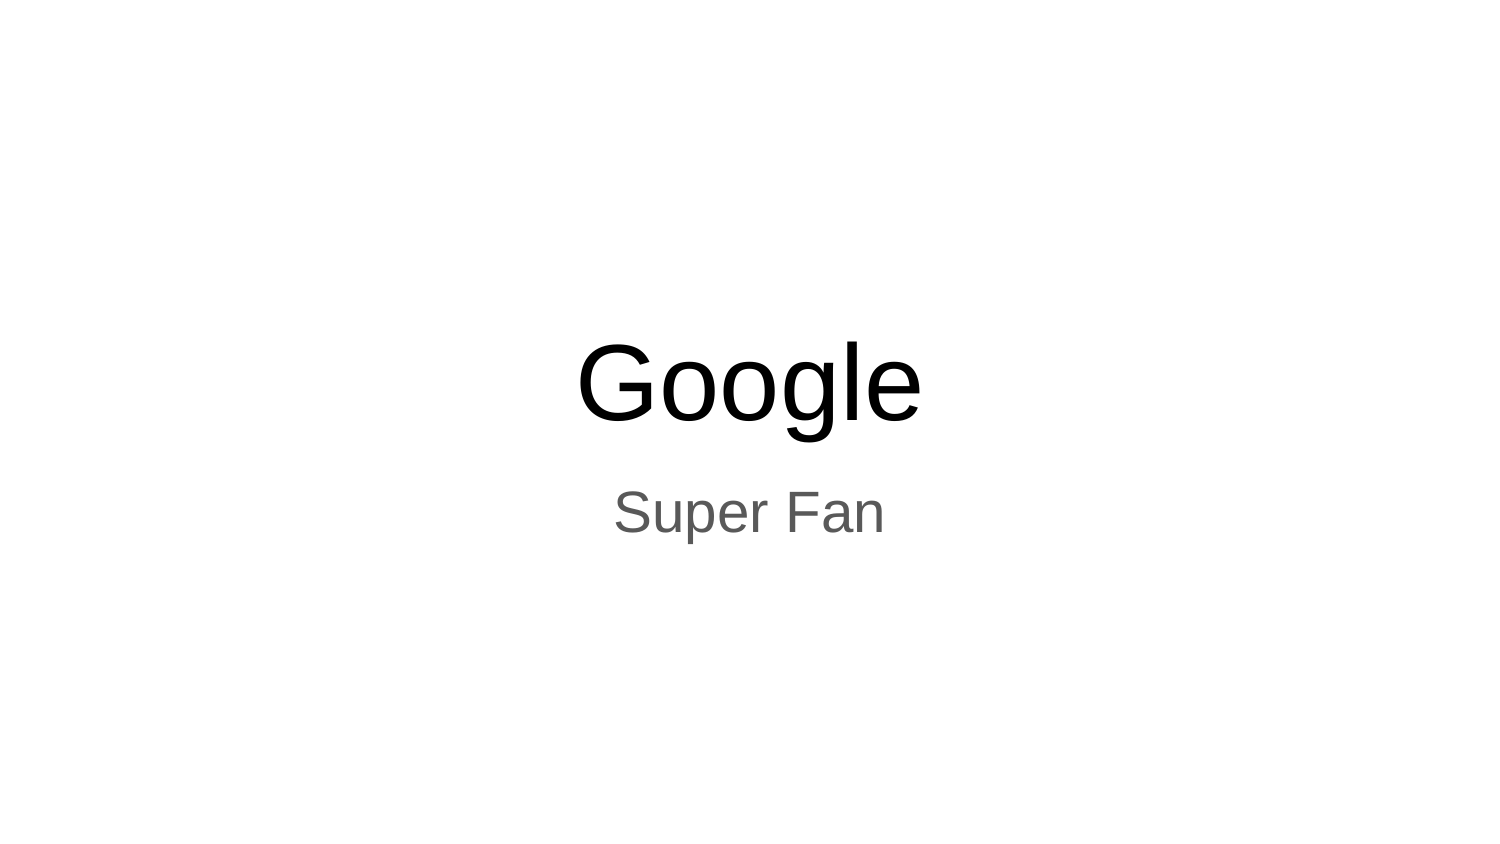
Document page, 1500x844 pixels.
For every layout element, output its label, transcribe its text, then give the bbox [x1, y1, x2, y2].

text_box Super Fan [51, 464, 1449, 595]
text_box Google [51, 122, 1449, 459]
